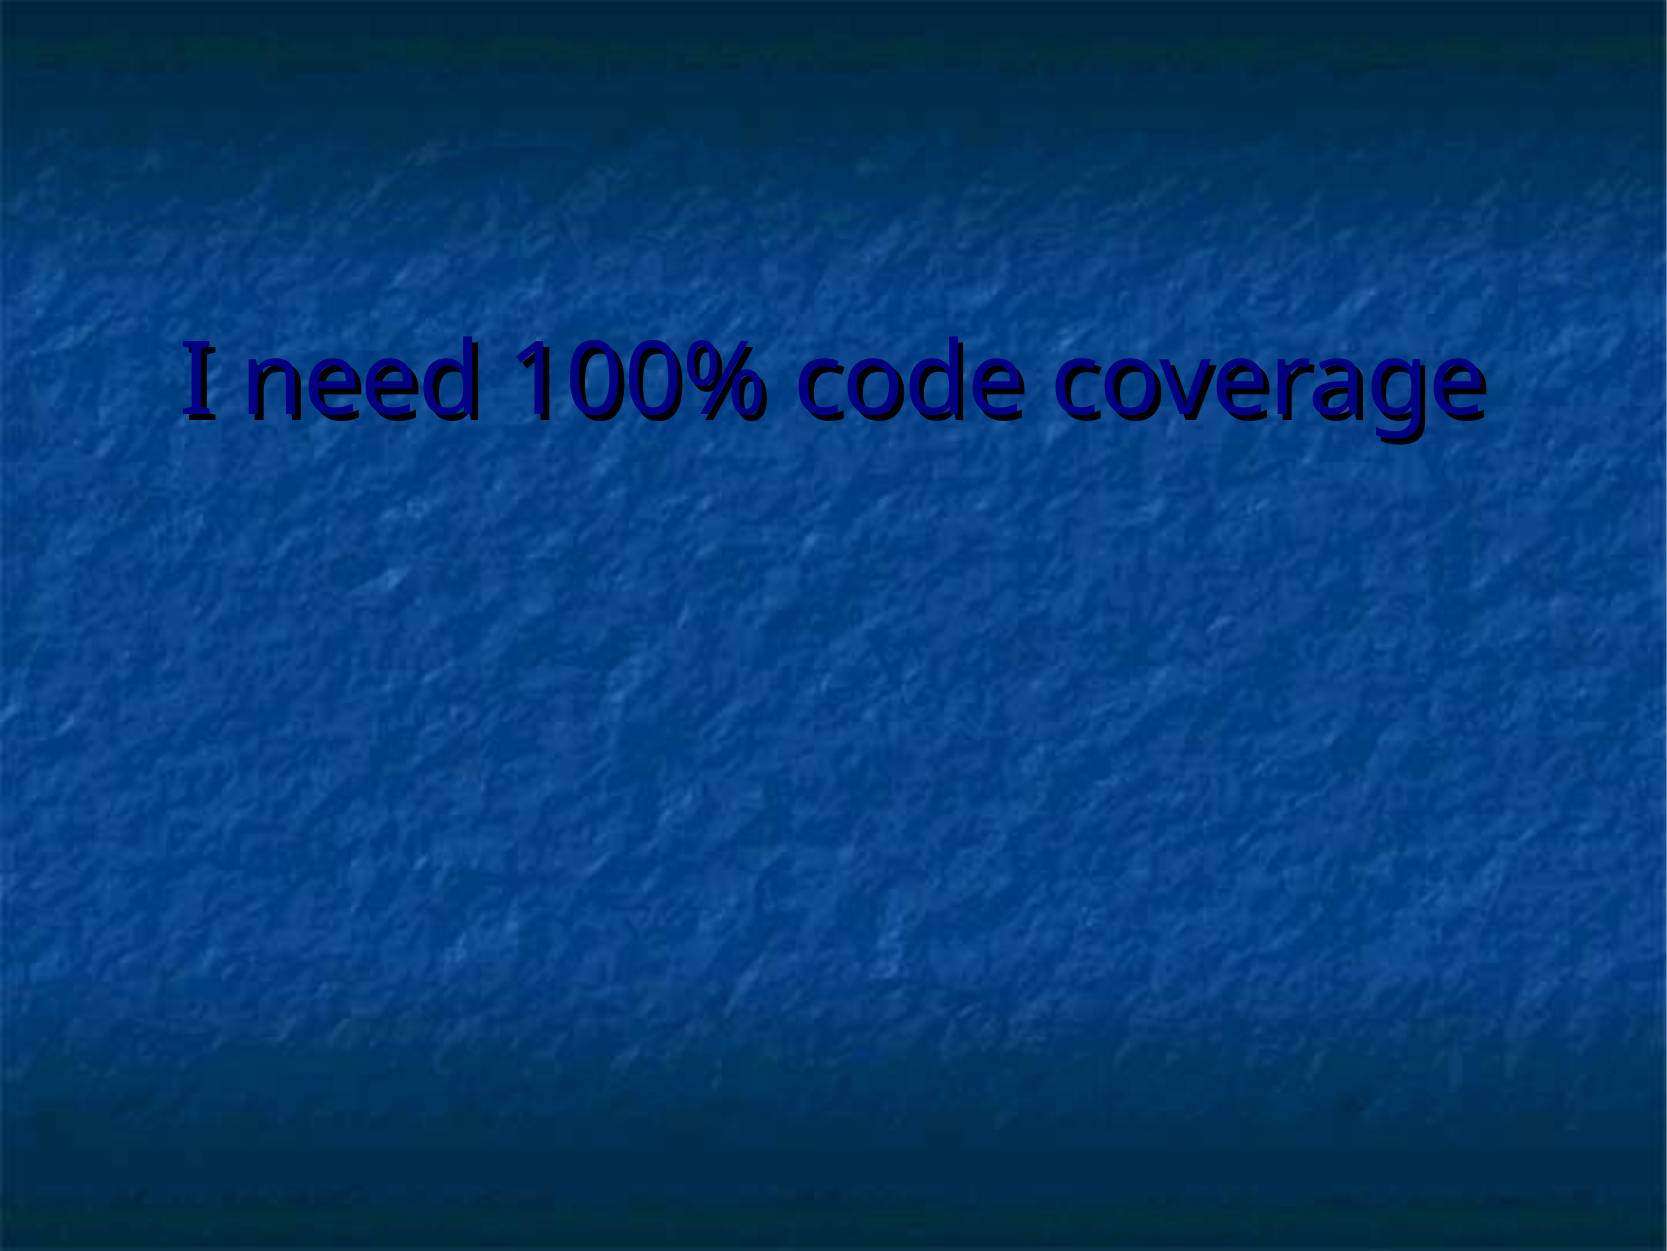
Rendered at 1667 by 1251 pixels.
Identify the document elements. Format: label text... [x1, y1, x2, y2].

title I need 100% code coverage [125, 305, 1542, 640]
picture [0, 0, 1667, 1251]
